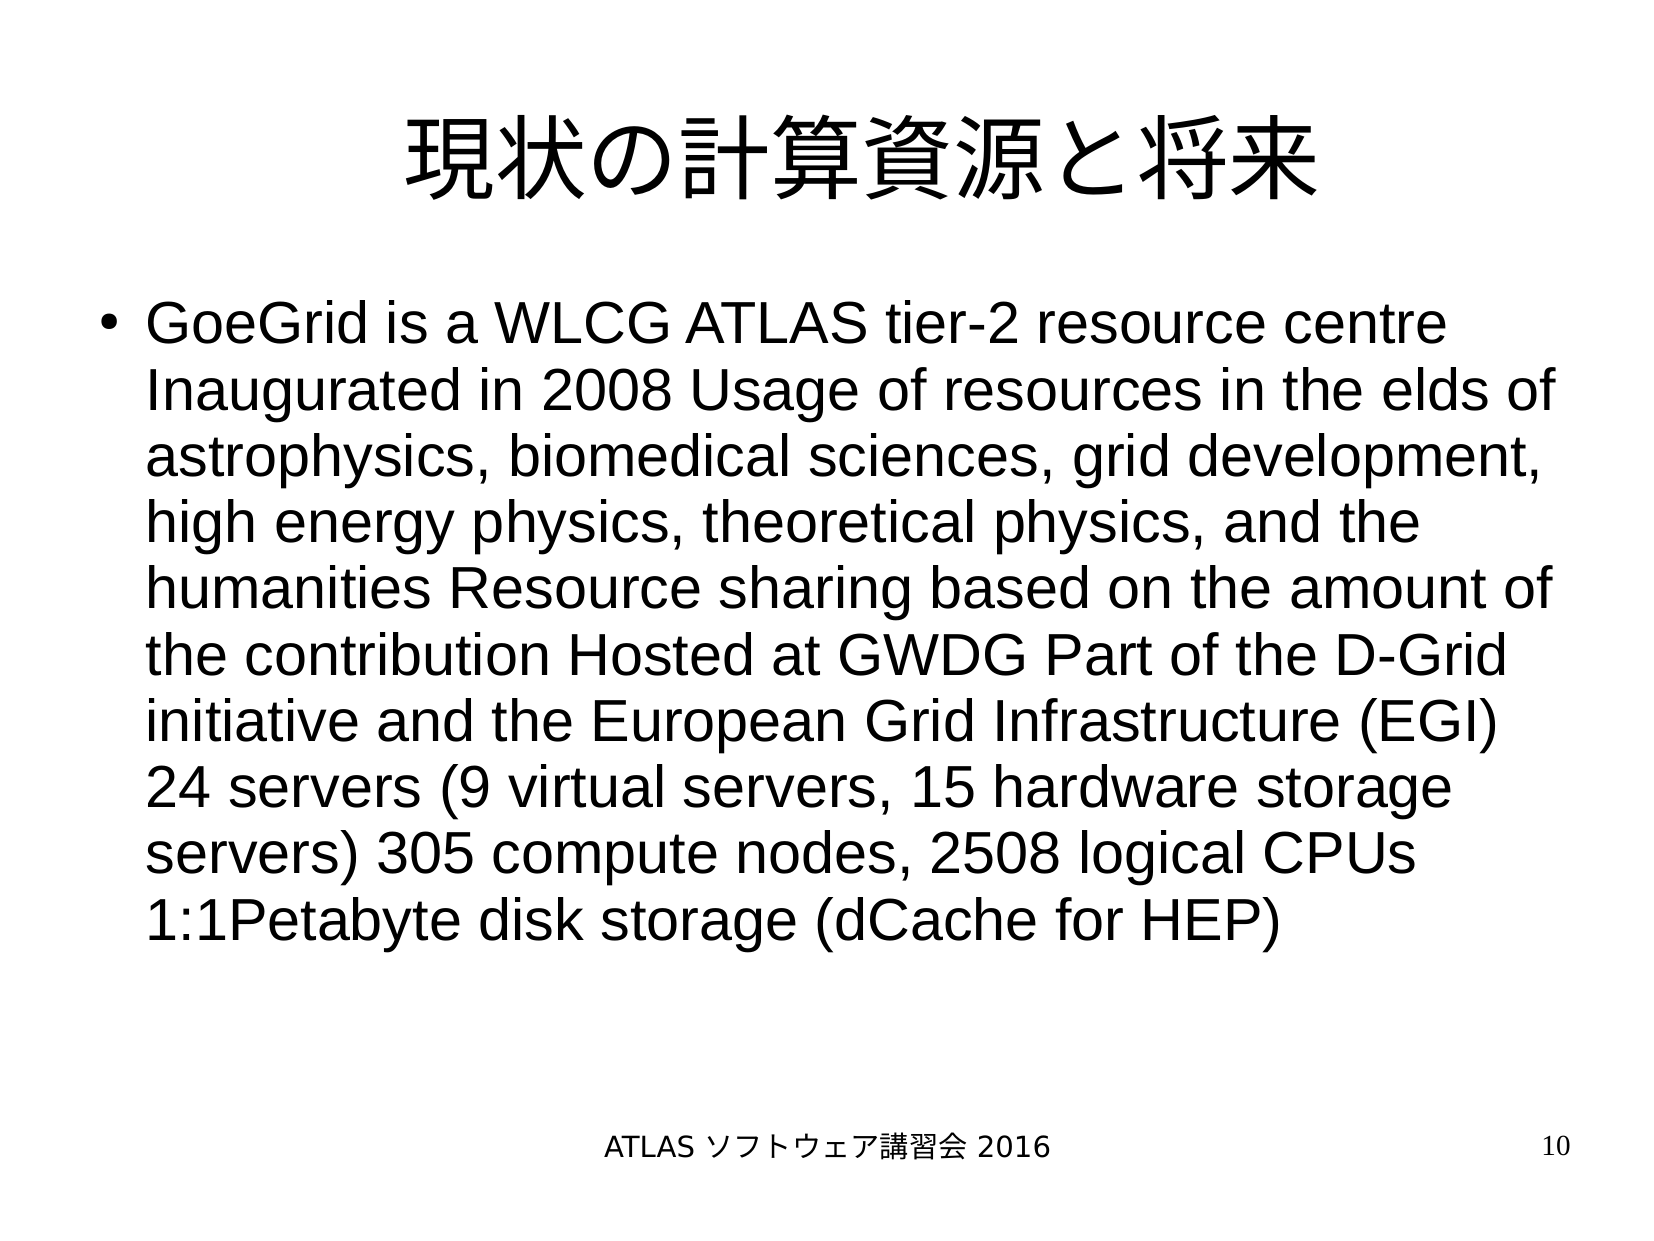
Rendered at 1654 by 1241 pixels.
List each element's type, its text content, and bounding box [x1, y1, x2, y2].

title 現状の計算資源と将来 [82, 49, 1571, 257]
list GoeGrid is a WLCG ATLAS tier-2 resource centre Inaugurated in 2008 Usage of resources in the elds of astrophysics, biomedical sciences, grid development, high energy physics, theoretical physics, and the humanities Resource sharing based on the amount of the contribution Hosted at GWDG Part of the D-Grid initiative and the European Grid Infrastructure (EGI) 24 servers (9 virtual servers, 15 hardware storage servers) 305 compute nodes, 2508 logical CPUs 1:1Petabyte disk storage (dCache for HEP) [82, 290, 1571, 1010]
